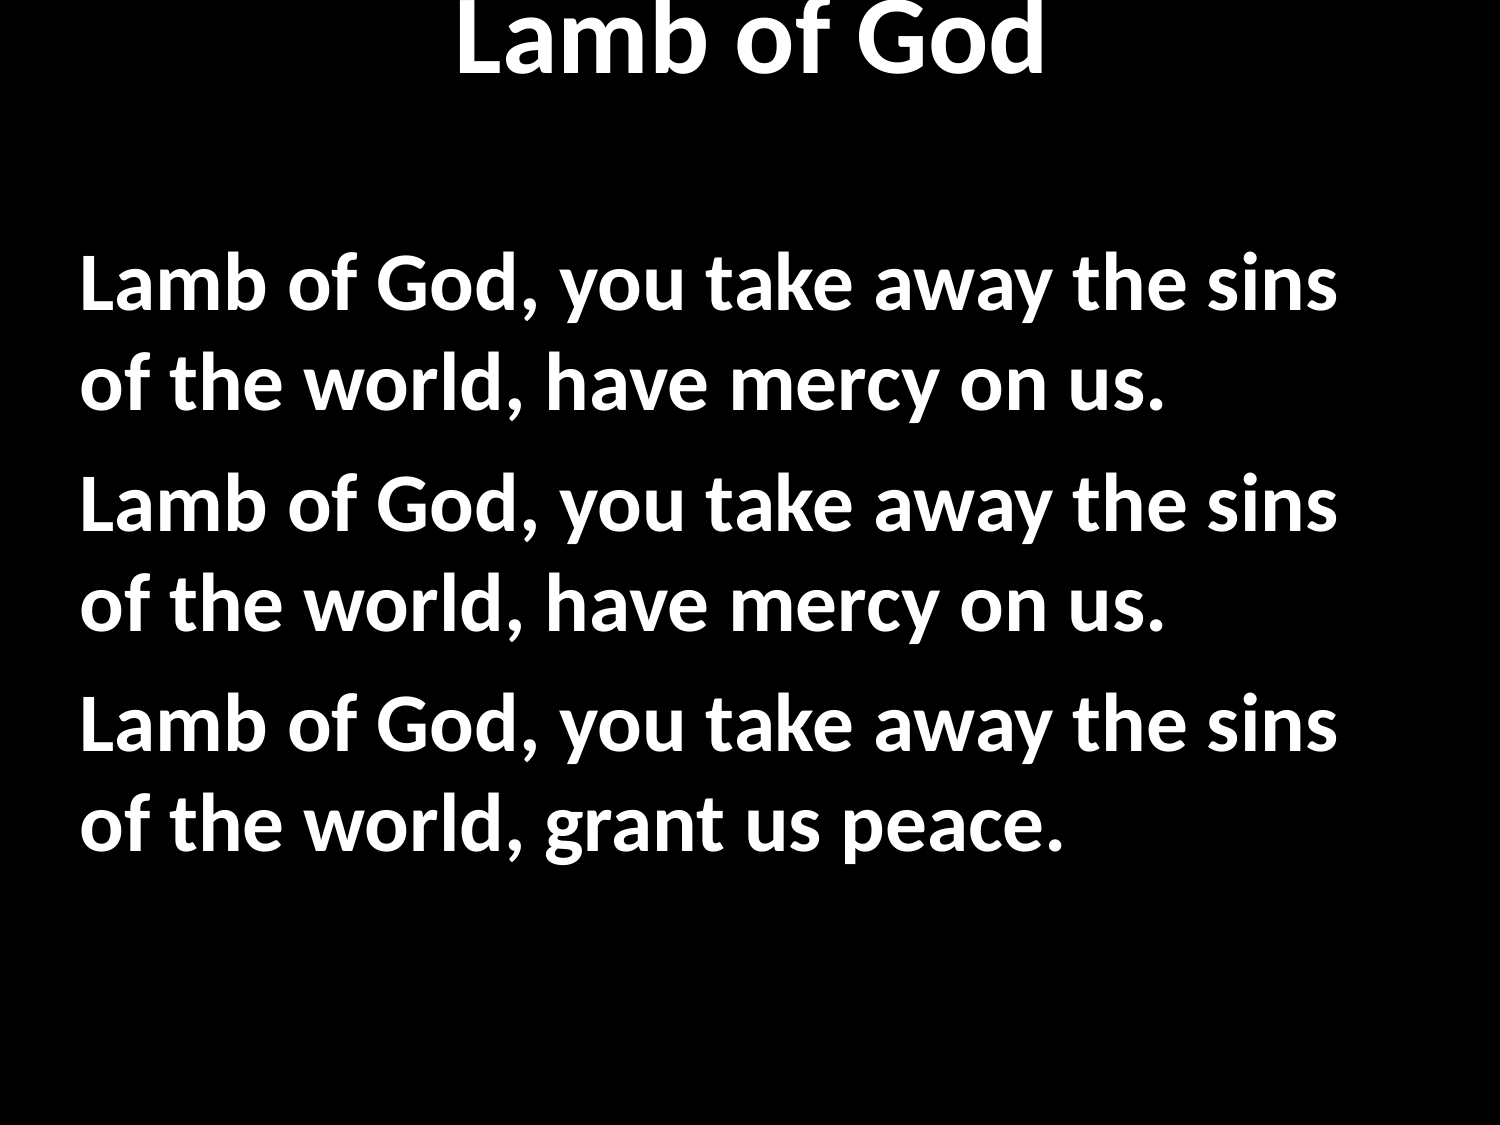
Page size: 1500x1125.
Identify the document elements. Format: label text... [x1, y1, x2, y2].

list Lamb of God, you take away the sins of the world, have mercy on us. Lamb of God, you take away the sins of the world, have mercy on us. Lamb of God, you take away the sins of the world, grant us peace. [64, 148, 1415, 1125]
title Lamb of God [76, 0, 1427, 239]
